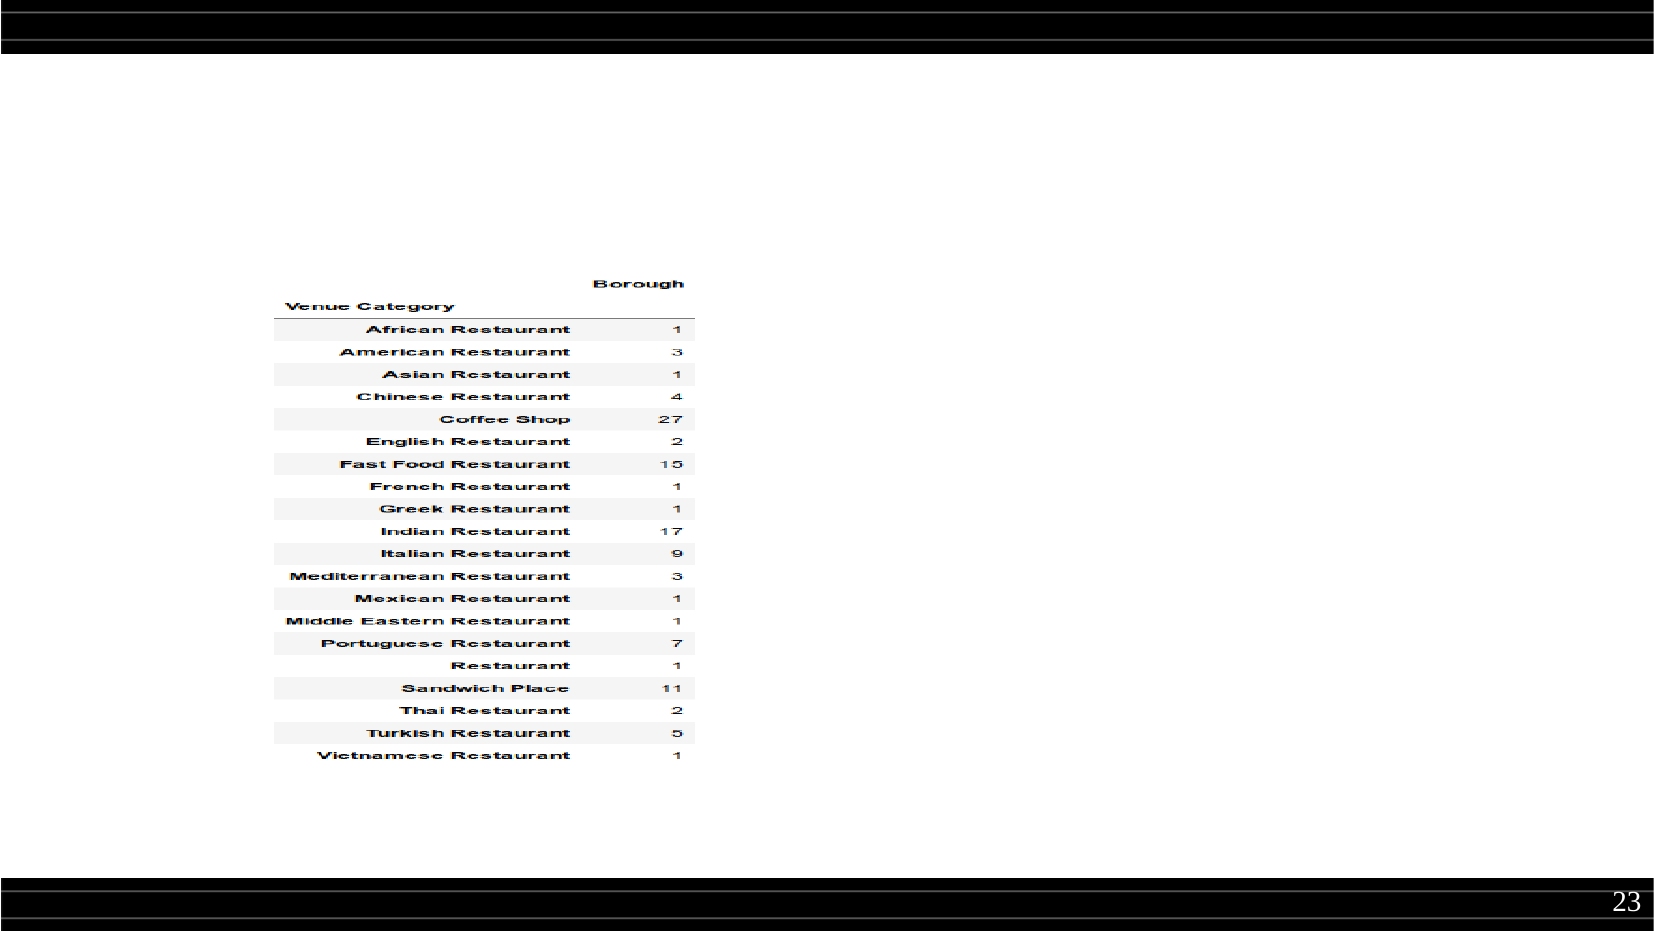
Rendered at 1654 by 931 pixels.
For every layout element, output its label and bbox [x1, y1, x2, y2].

picture [271, 271, 709, 768]
picture [1, 878, 1654, 931]
picture [1, 0, 1654, 54]
